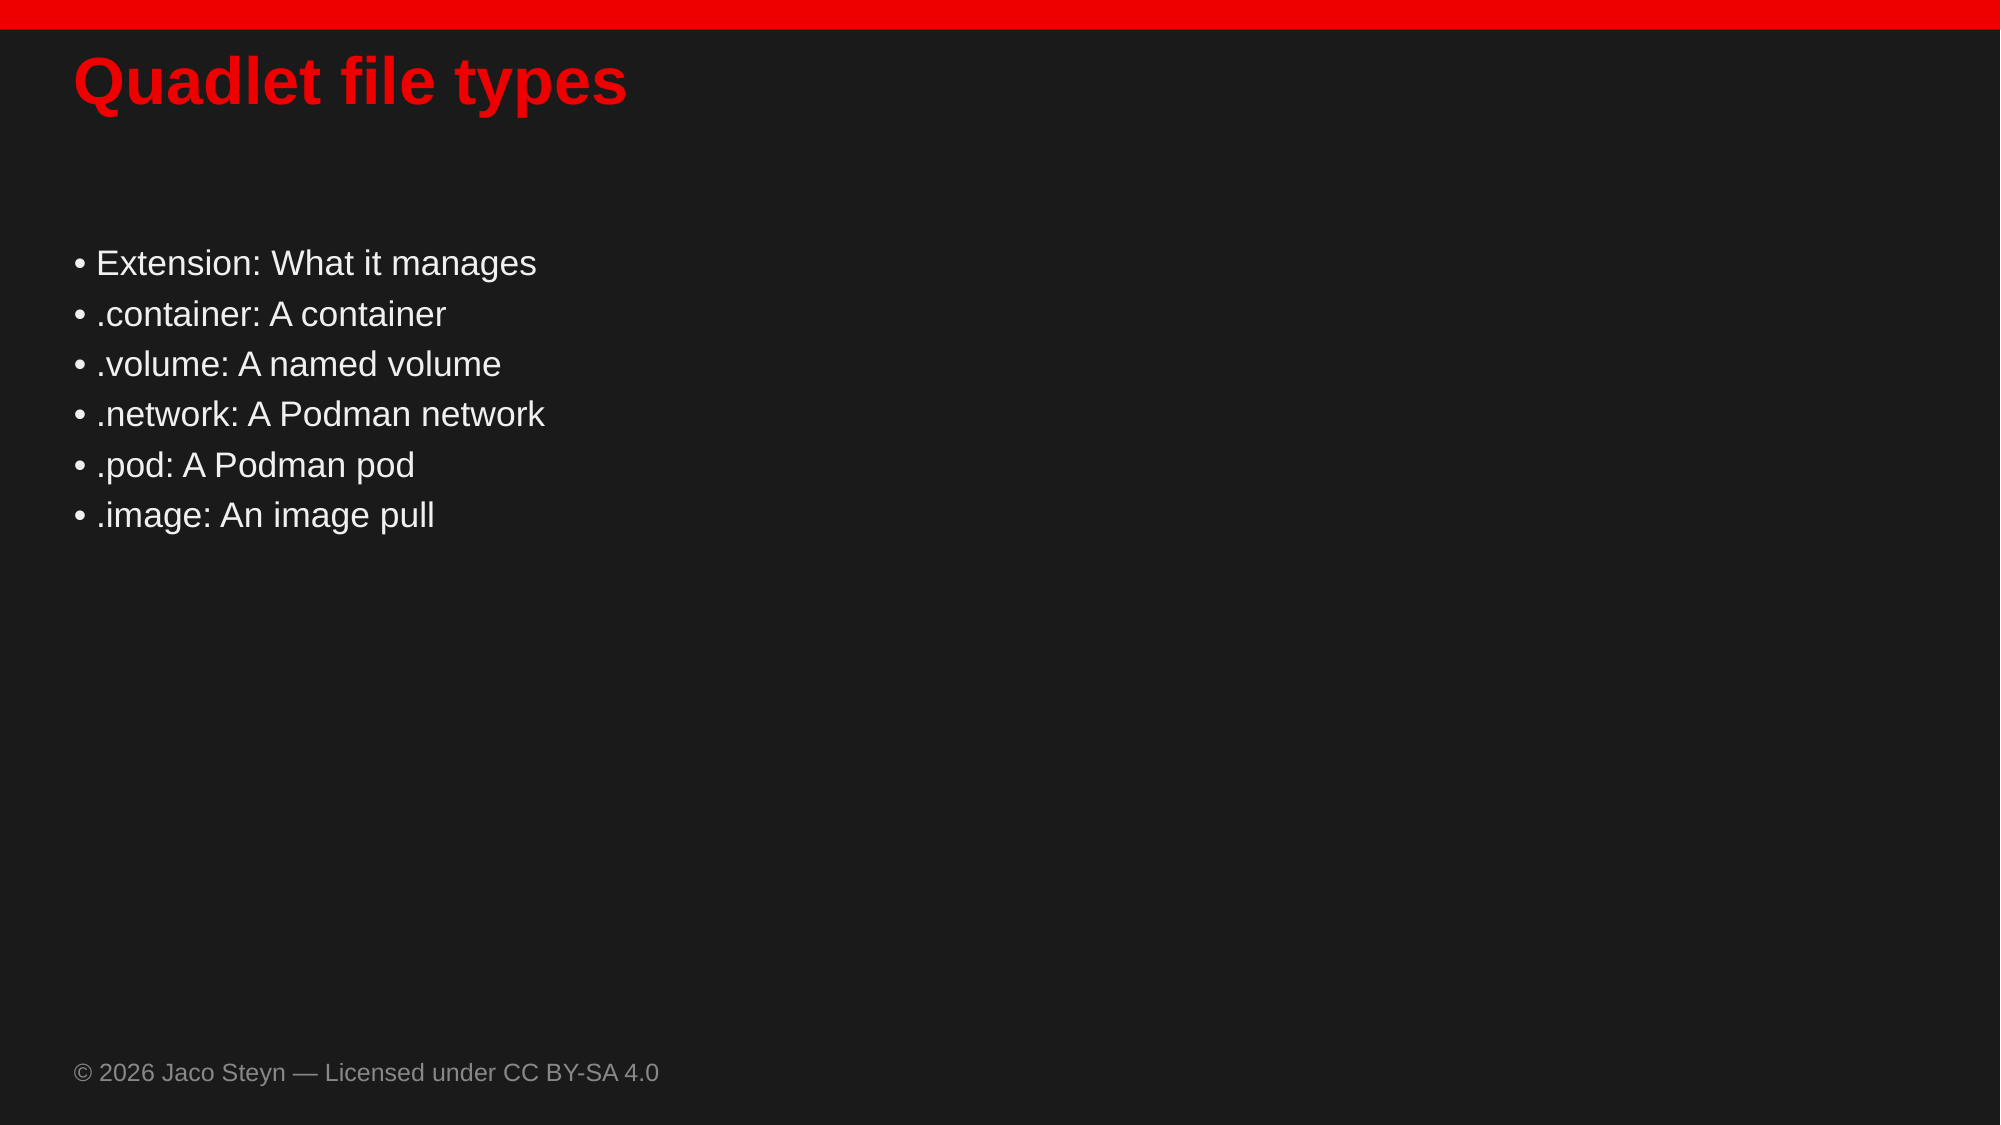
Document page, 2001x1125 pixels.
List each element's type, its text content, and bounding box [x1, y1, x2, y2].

text_box • Extension: What it manages • .container: A container • .volume: A named volume • .network: A Podman network • .pod: A Podman pod • .image: An image pull [59, 236, 1942, 1037]
text_box Quadlet file types [59, 36, 1942, 208]
text_box © 2026 Jaco Steyn — Licensed under CC BY-SA 4.0 [59, 1051, 1942, 1093]
text_box [0, 0, 2001, 30]
